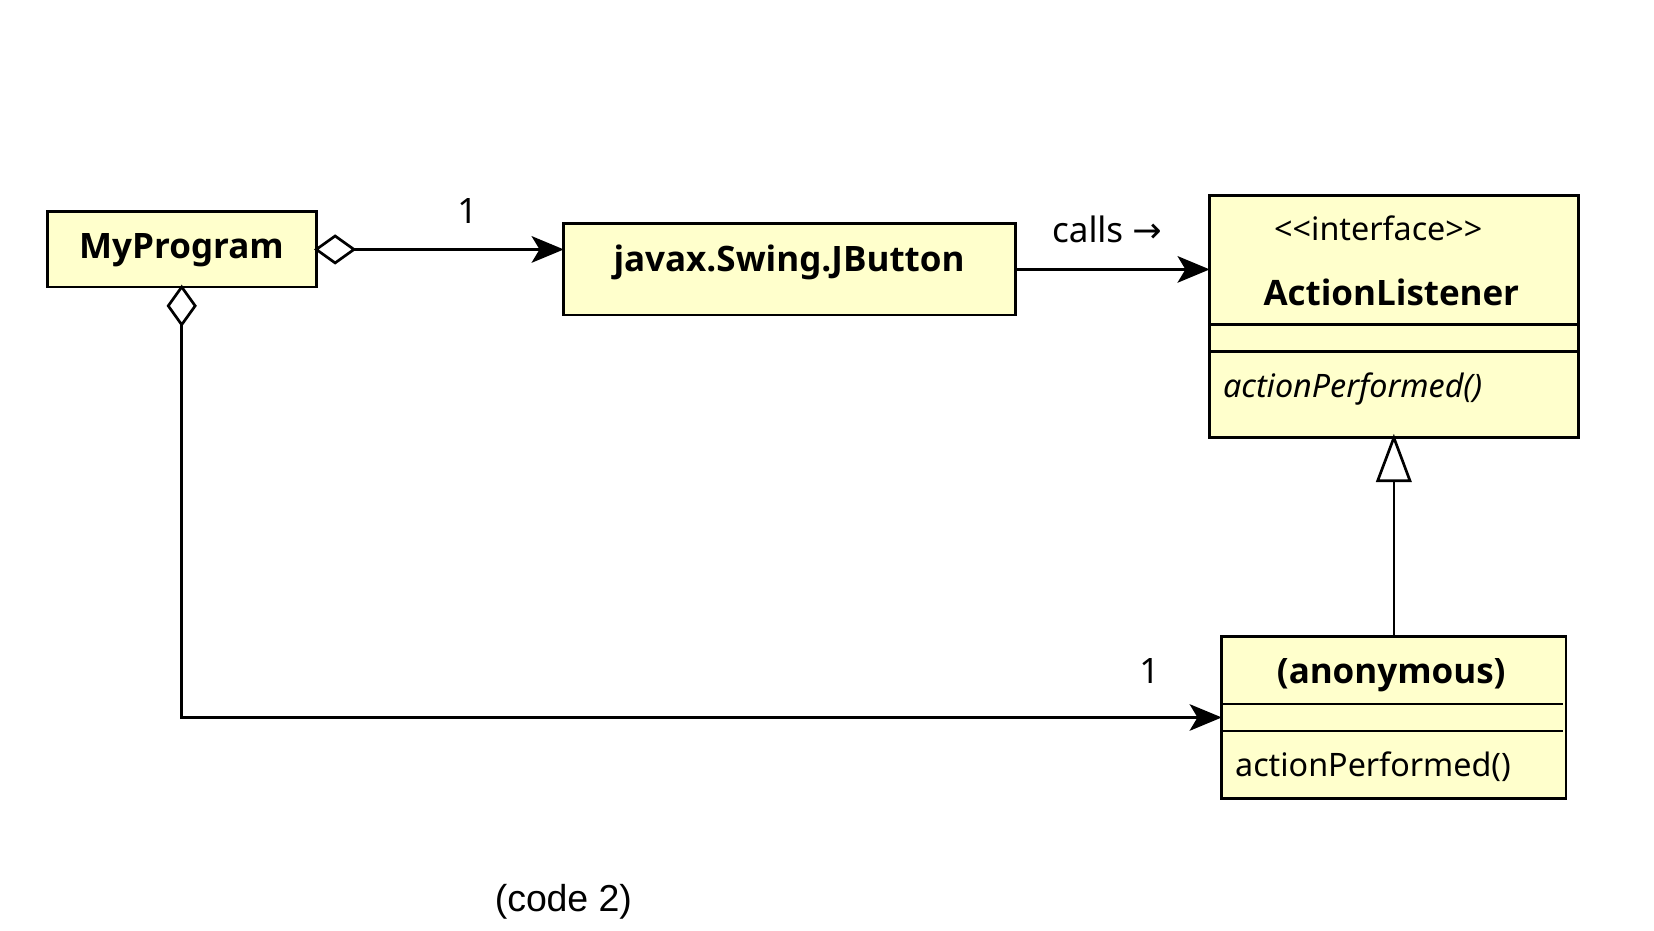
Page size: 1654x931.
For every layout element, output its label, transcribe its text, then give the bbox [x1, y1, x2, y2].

text_box (code 2) [480, 870, 647, 927]
picture [5, 135, 1620, 840]
